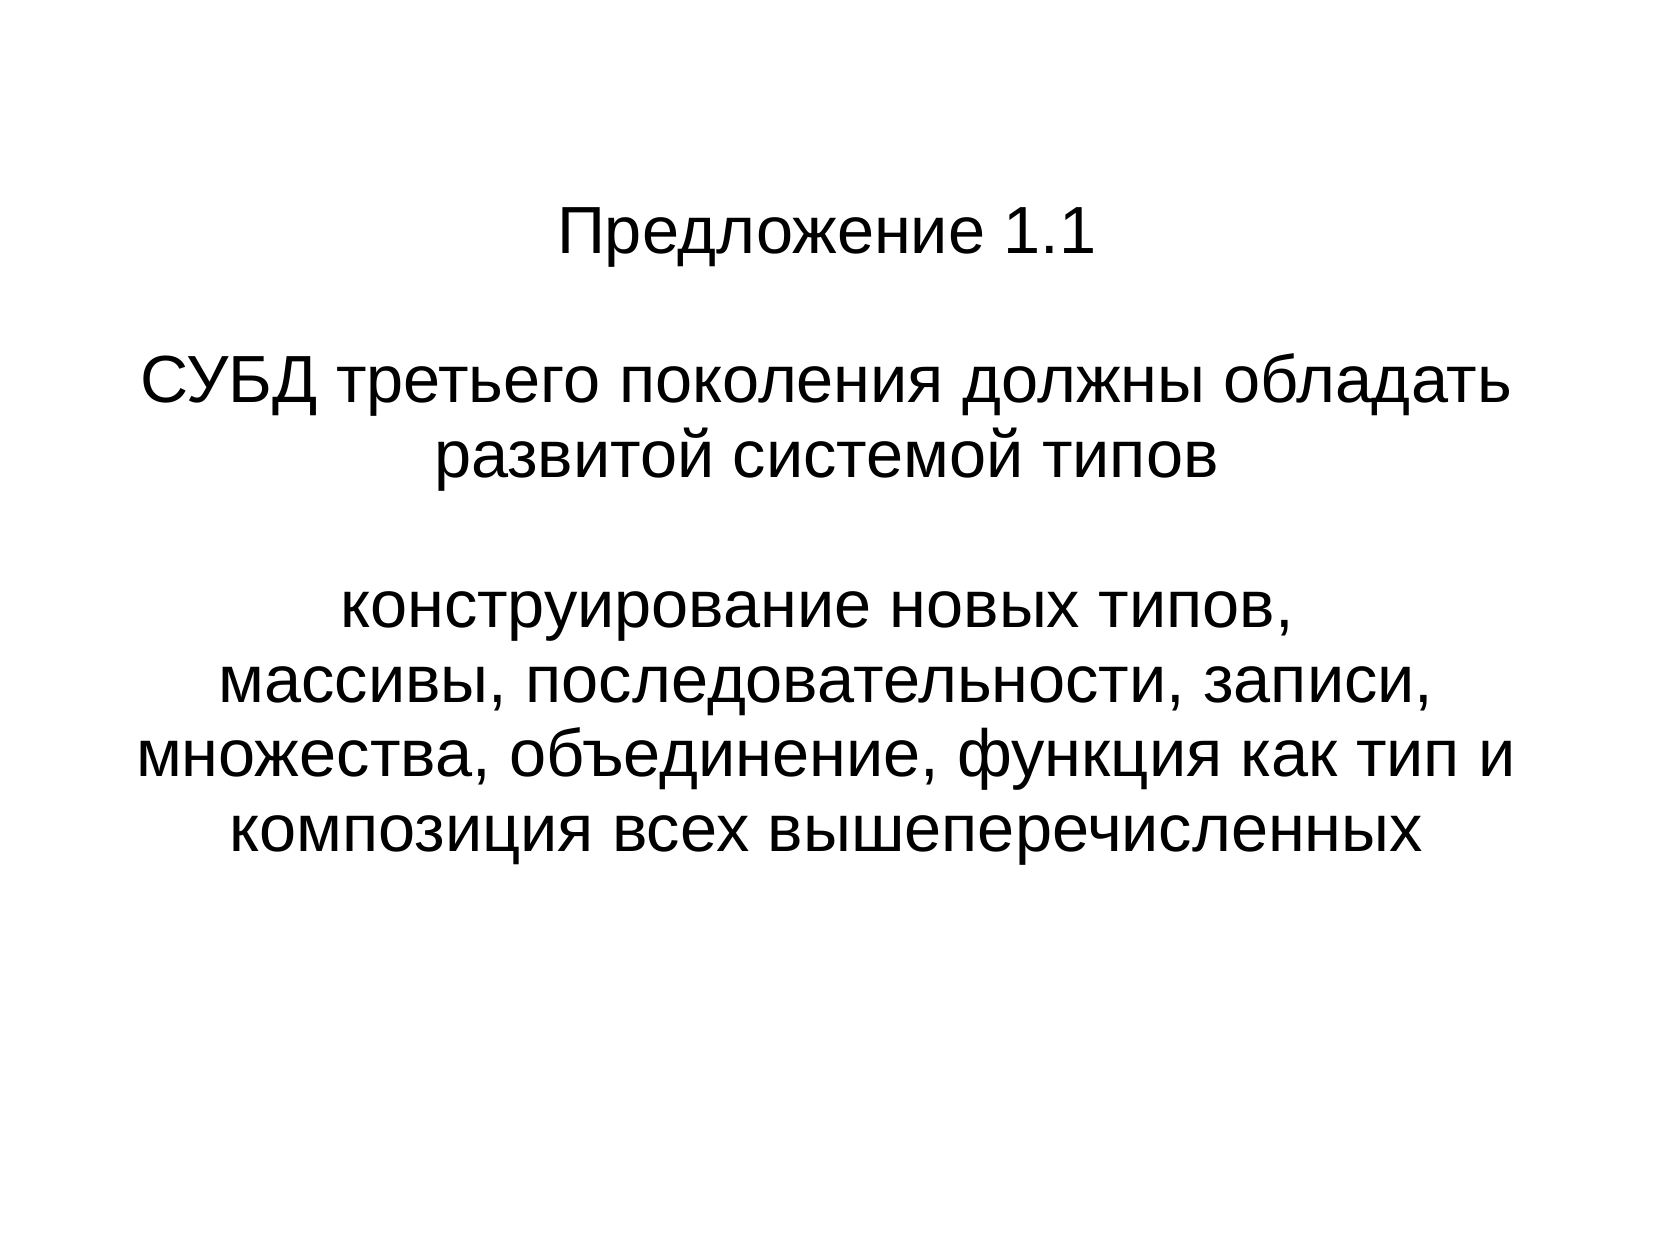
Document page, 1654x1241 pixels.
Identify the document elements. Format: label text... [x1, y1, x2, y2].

subtitle Предложение 1.1 СУБД третьего поколения должны обладать развитой системой типов конструирование новых типов, массивы, последовательности, записи, множества, объединение, функция как тип и композиция всех вышеперечисленных [82, 49, 1571, 1010]
